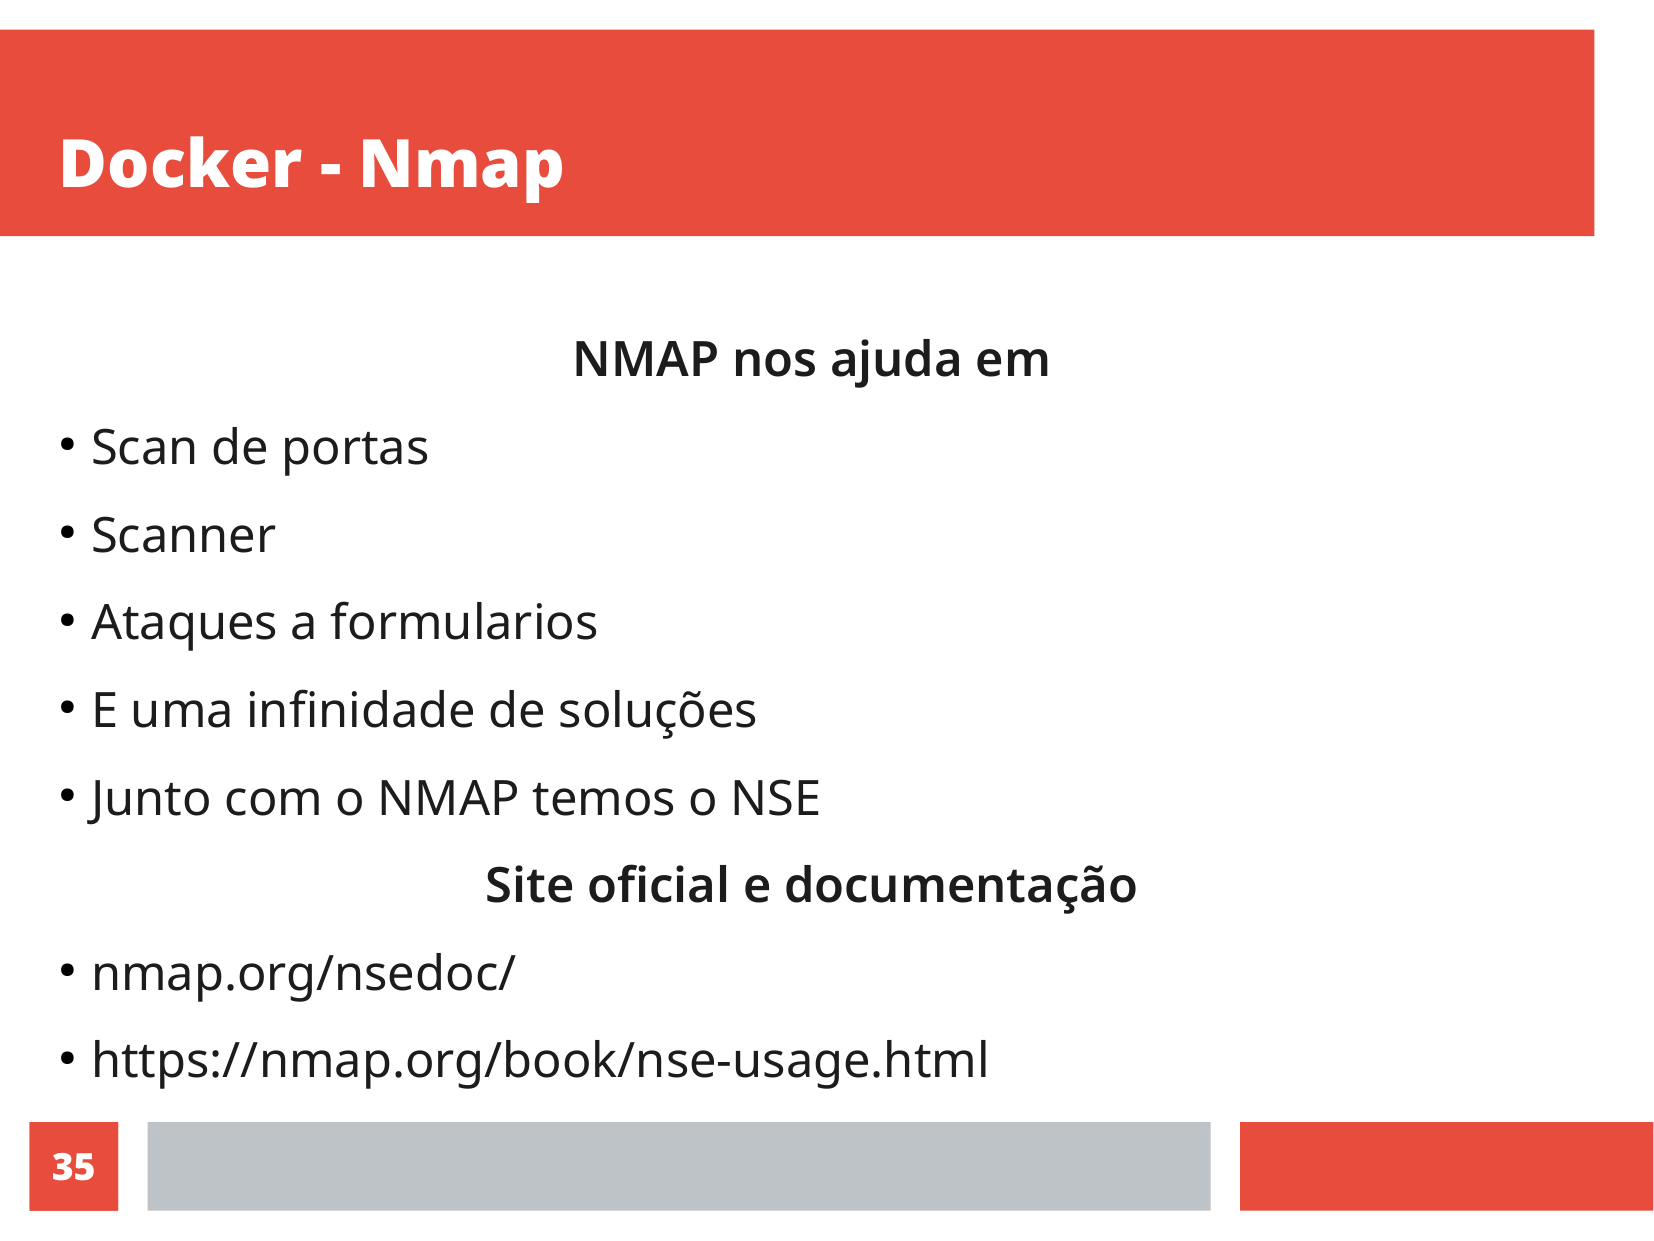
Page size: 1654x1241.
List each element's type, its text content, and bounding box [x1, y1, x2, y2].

list NMAP nos ajuda em Scan de portas Scanner Ataques a formularios E uma infinidade de soluções Junto com o NMAP temos o NSE Site oficial e documentação nmap.org/nsedoc/ https://nmap.org/book/nse-usage.html [59, 324, 1565, 1093]
title Docker - Nmap [59, 59, 1595, 207]
